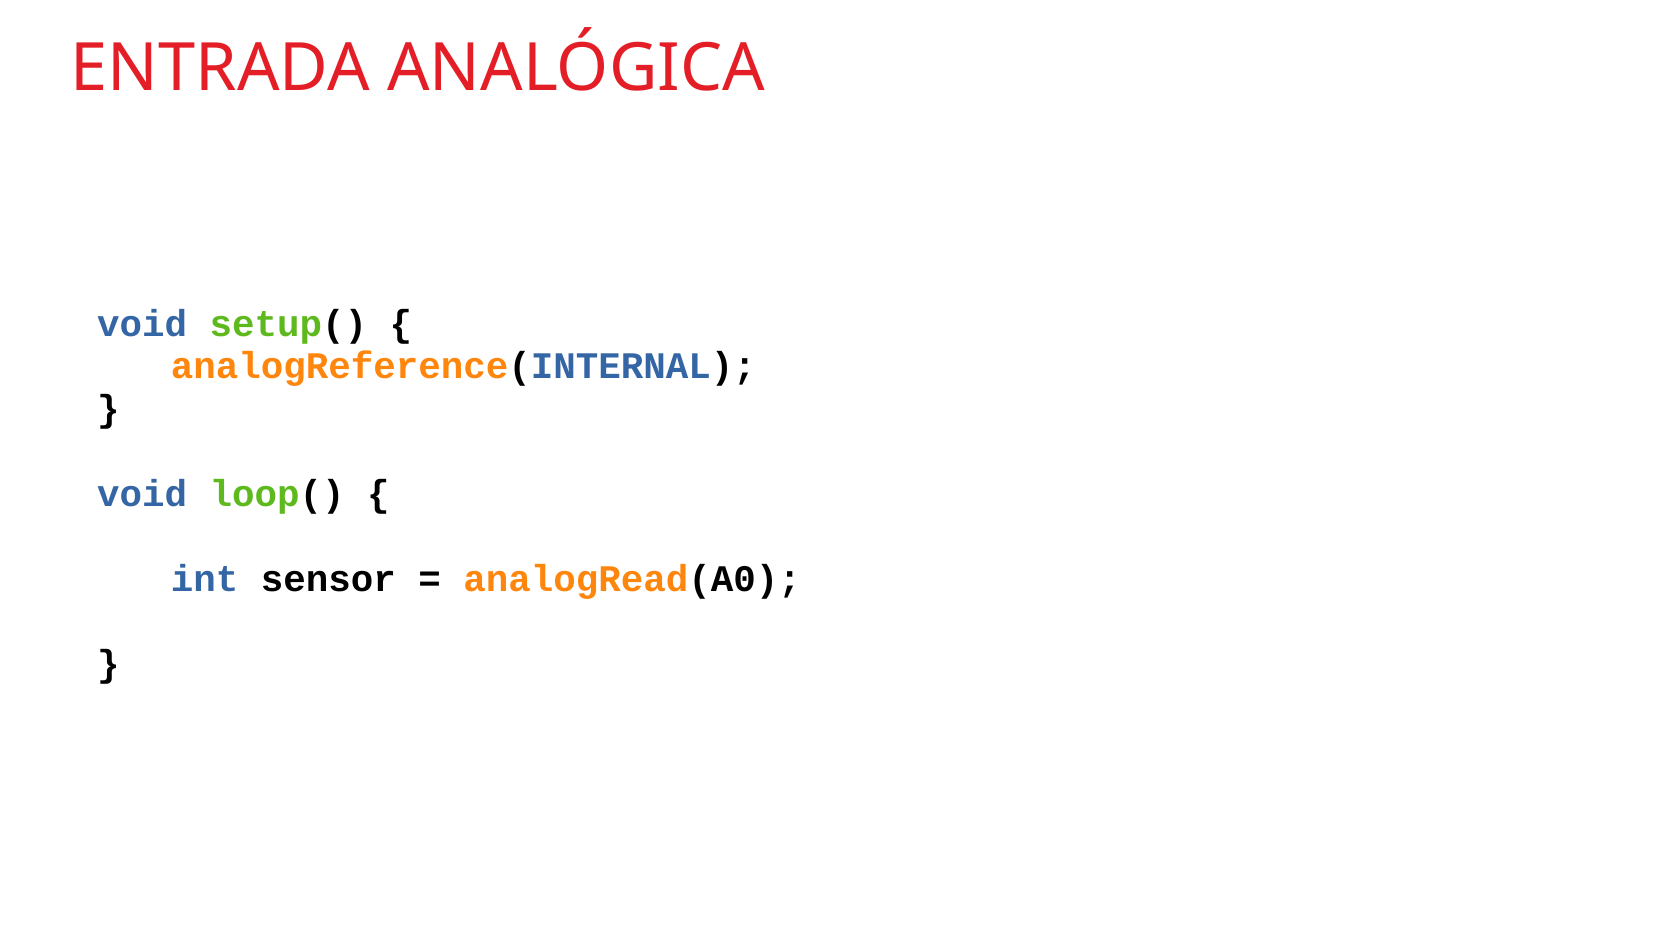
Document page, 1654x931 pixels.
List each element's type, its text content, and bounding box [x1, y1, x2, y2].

text_box void setup() { analogReference(INTERNAL); } void loop() { int sensor = analogRead(A0); } [82, 297, 1559, 696]
title ENTRADA ANALÓGICA [70, 11, 1347, 118]
